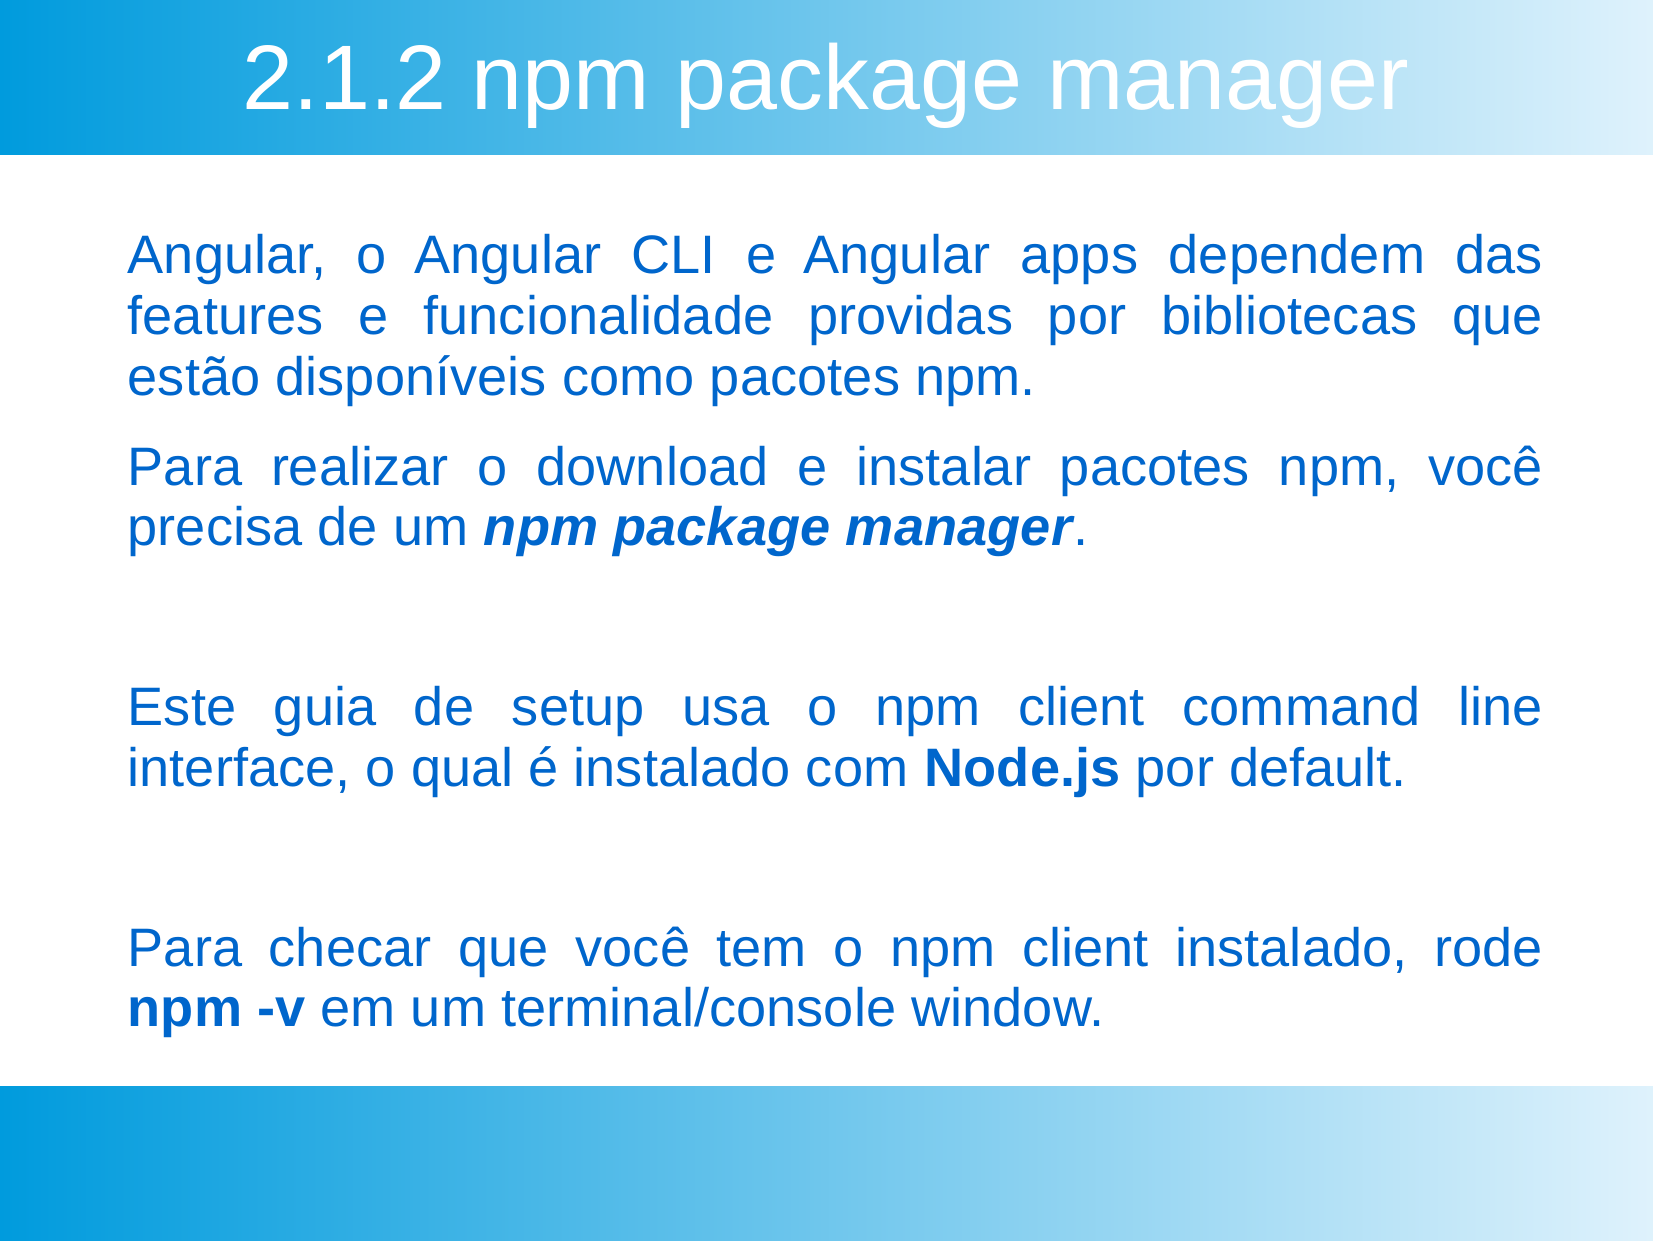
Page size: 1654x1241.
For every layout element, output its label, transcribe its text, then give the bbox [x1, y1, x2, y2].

list Angular, o Angular CLI e Angular apps dependem das features e funcionalidade providas por bibliotecas que estão disponíveis como pacotes npm. Para realizar o download e instalar pacotes npm, você precisa de um npm package manager. Este guia de setup usa o npm client command line interface, o qual é instalado com Node.js por default. Para checar que você tem o npm client instalado, rode npm -v em um terminal/console window. [56, 225, 1546, 945]
title 2.1.2 npm package manager [82, 25, 1571, 131]
